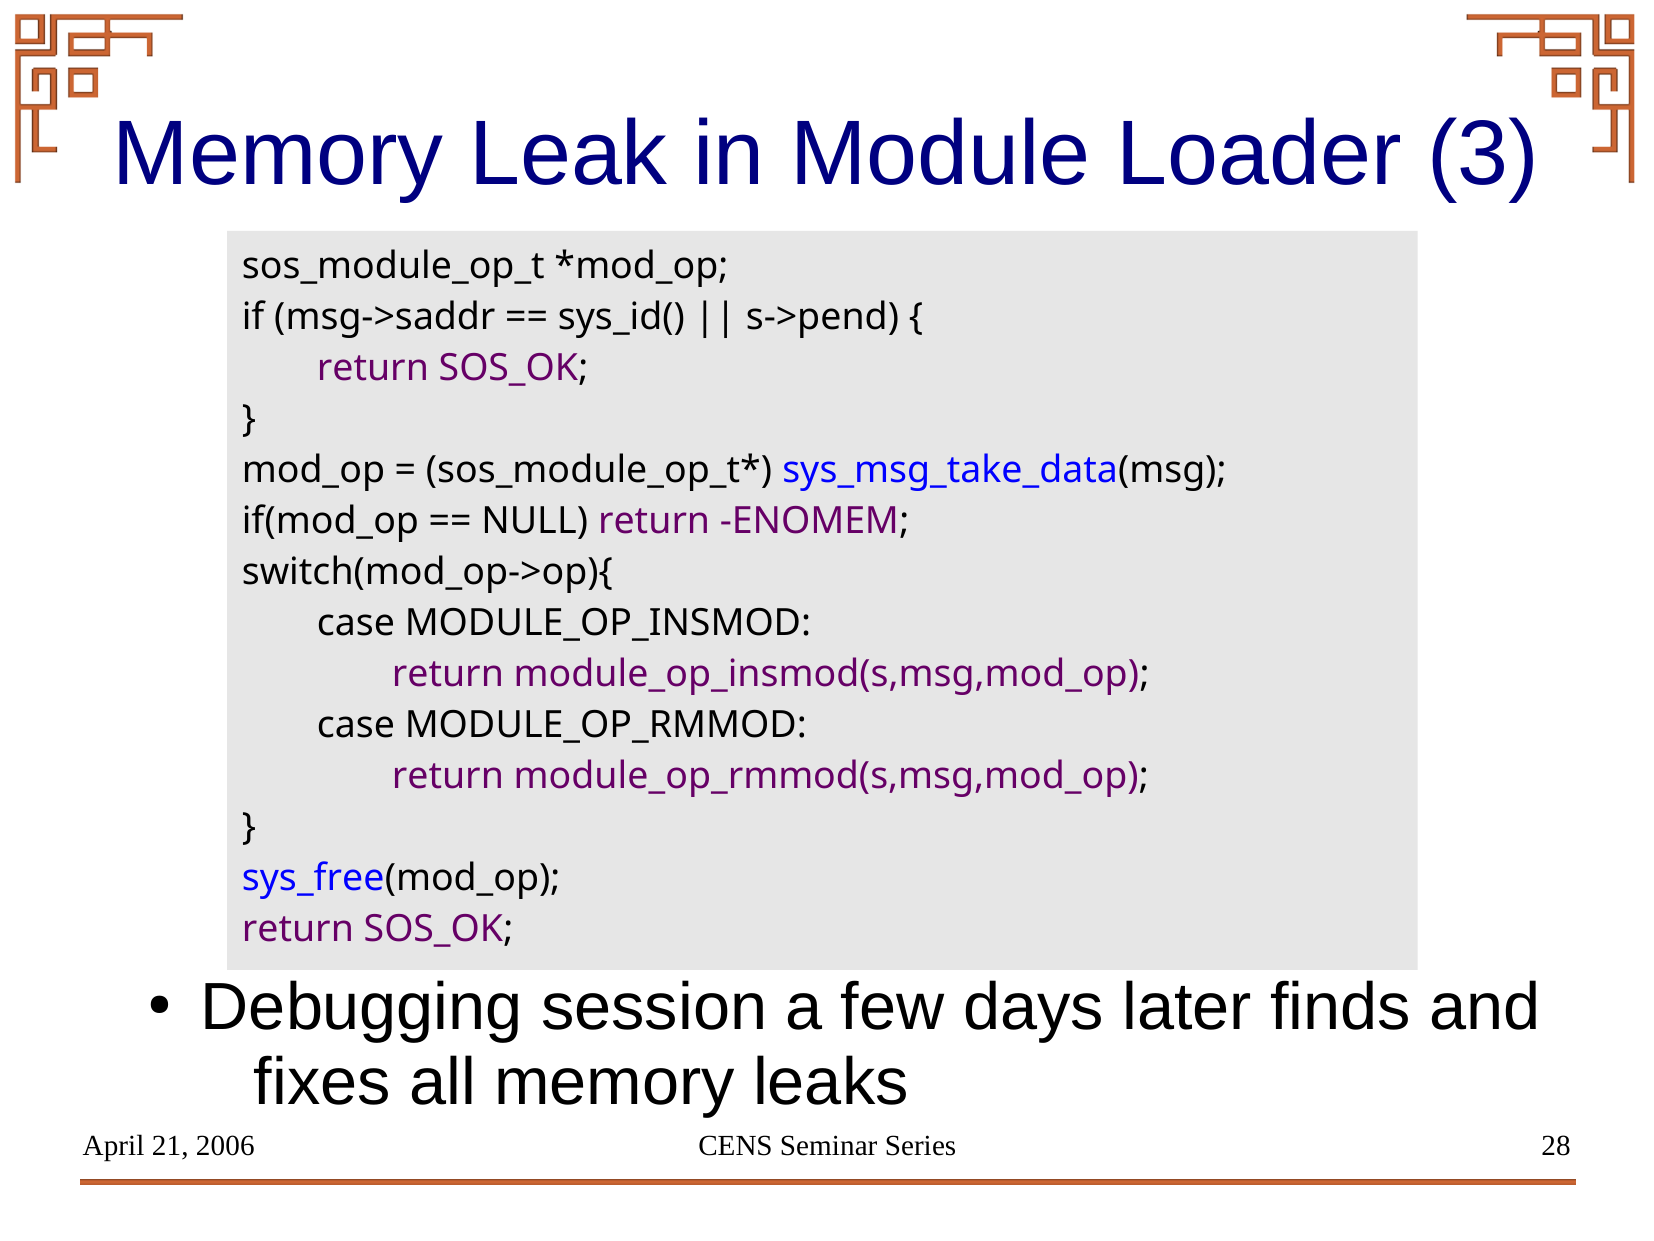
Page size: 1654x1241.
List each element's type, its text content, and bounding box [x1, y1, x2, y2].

picture [1456, 0, 1650, 194]
picture [0, 0, 194, 194]
picture [80, 1179, 112, 1185]
title Memory Leak in Module Loader (3) [82, 49, 1571, 257]
text_box sos_module_op_t *mod_op; if (msg->saddr == sys_id() || s->pend) { return SOS_OK; } mod_op = (sos_module_op_t*) sys_msg_take_data(msg); if(mod_op == NULL) return -ENOMEM; switch(mod_op->op){ case MODULE_OP_INSMOD: return module_op_insmod(s,msg,mod_op); case MODULE_OP_RMMOD: return module_op_rmmod(s,msg,mod_op); } sys_free(mod_op); return SOS_OK; [227, 230, 1418, 970]
list Debugging session a few days later finds and fixes all memory leaks [112, 969, 1601, 1195]
